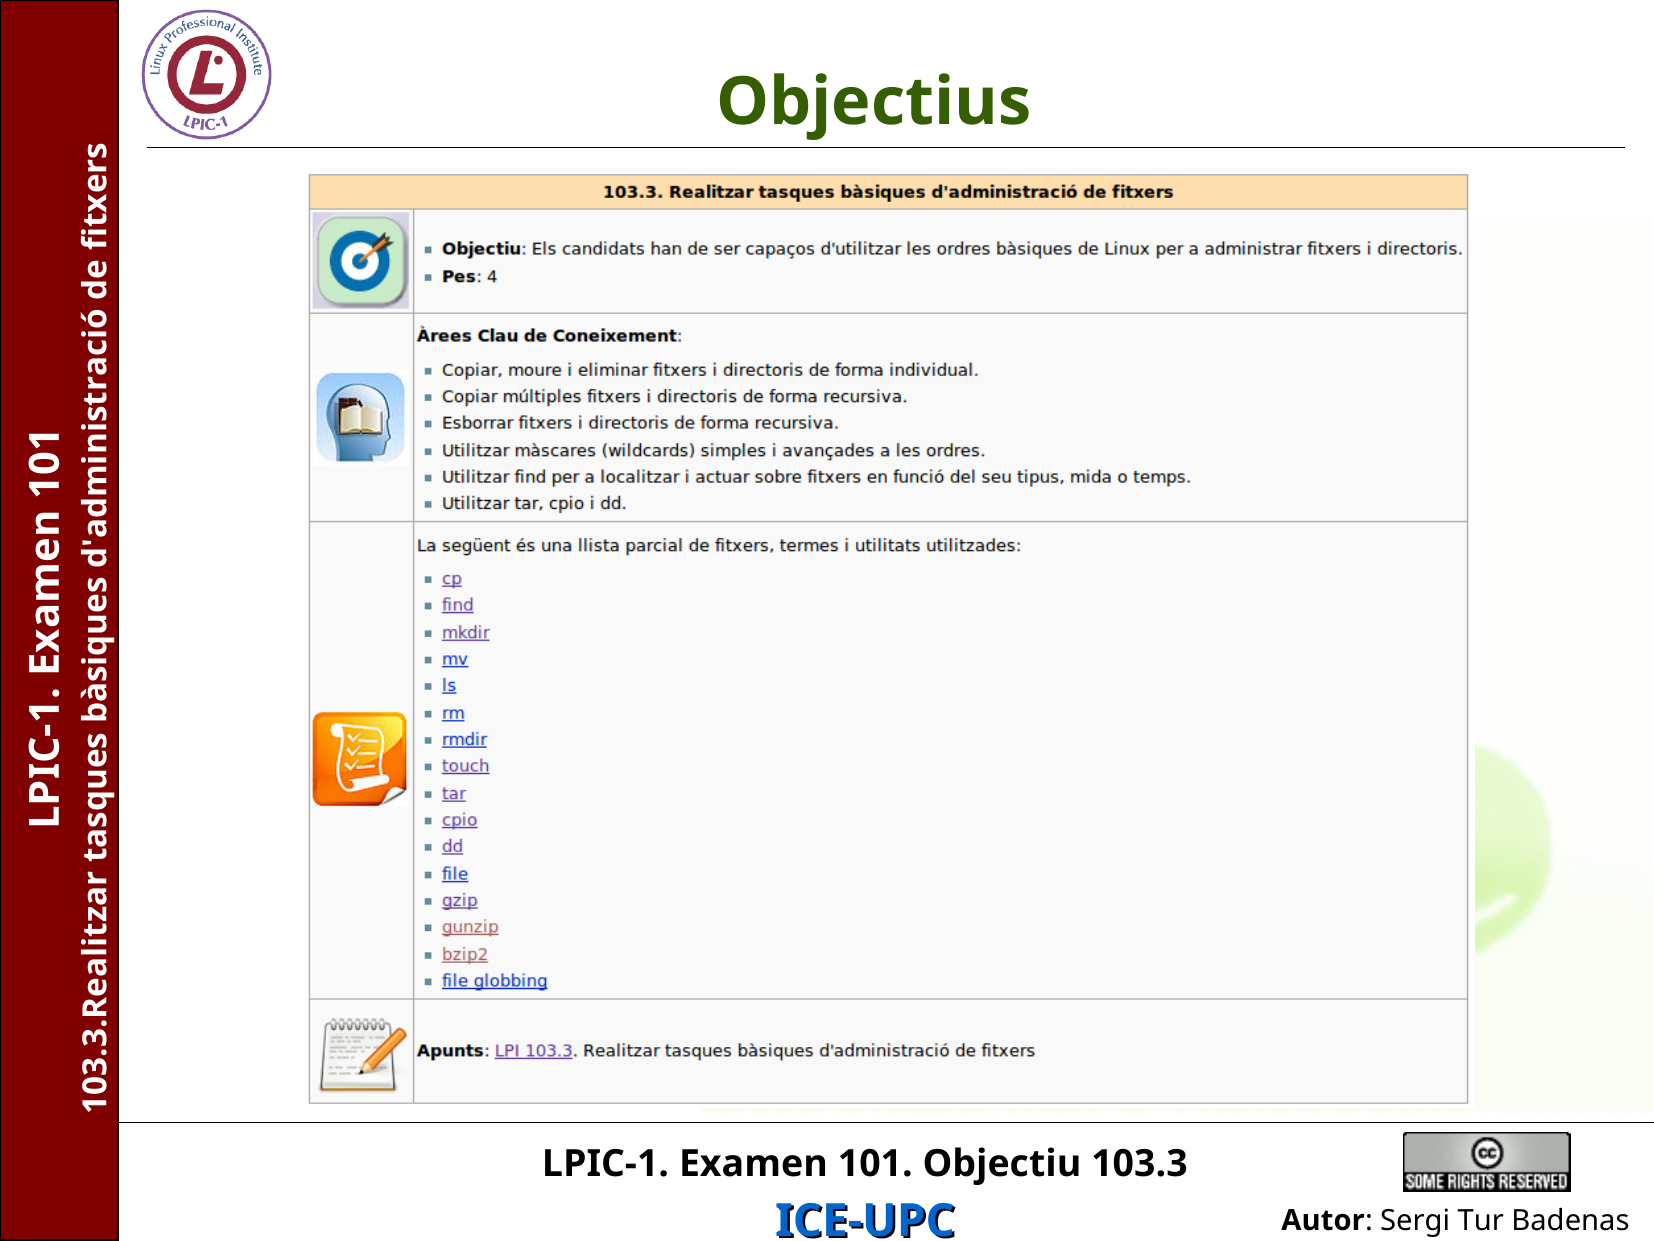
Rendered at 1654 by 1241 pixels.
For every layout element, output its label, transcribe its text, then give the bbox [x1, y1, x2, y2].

title Objectius [129, 56, 1619, 141]
picture [135, 5, 277, 56]
picture [301, 165, 1654, 1113]
picture [1403, 1132, 1571, 1192]
